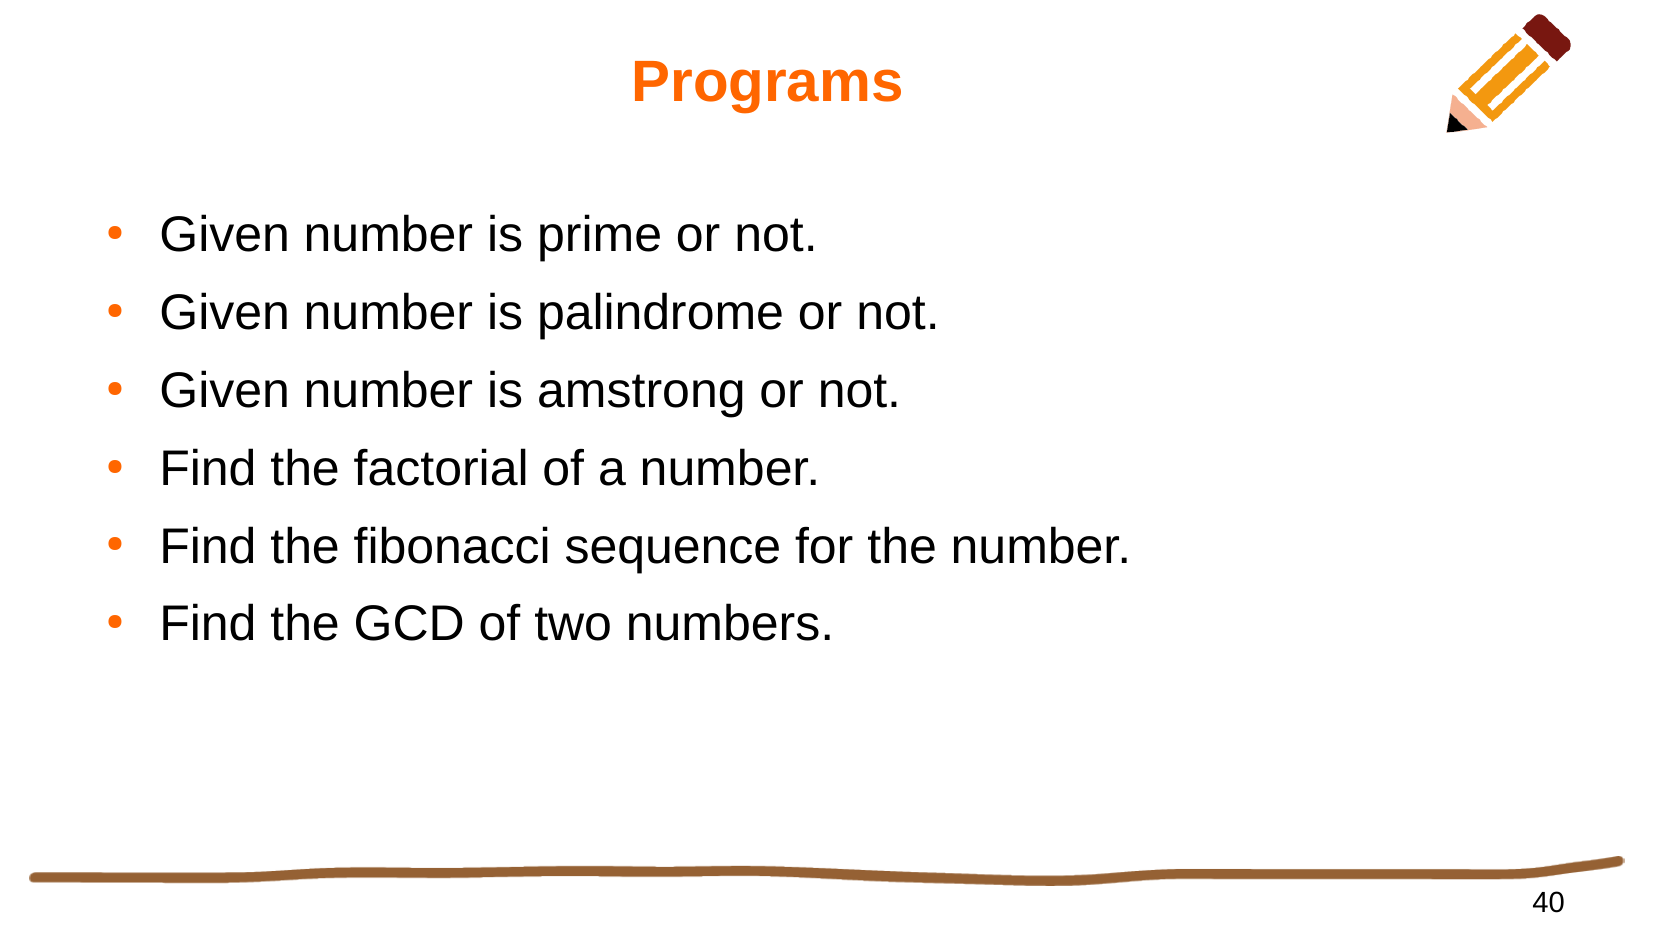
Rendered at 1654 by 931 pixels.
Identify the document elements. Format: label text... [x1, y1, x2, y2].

title Programs [88, 29, 1447, 133]
picture [1446, 14, 1571, 133]
picture [29, 856, 1625, 886]
list Given number is prime or not. Given number is palindrome or not. Given number is amstrong or not. Find the factorial of a number. Find the fibonacci sequence for the number. Find the GCD of two numbers. [88, 206, 1595, 857]
